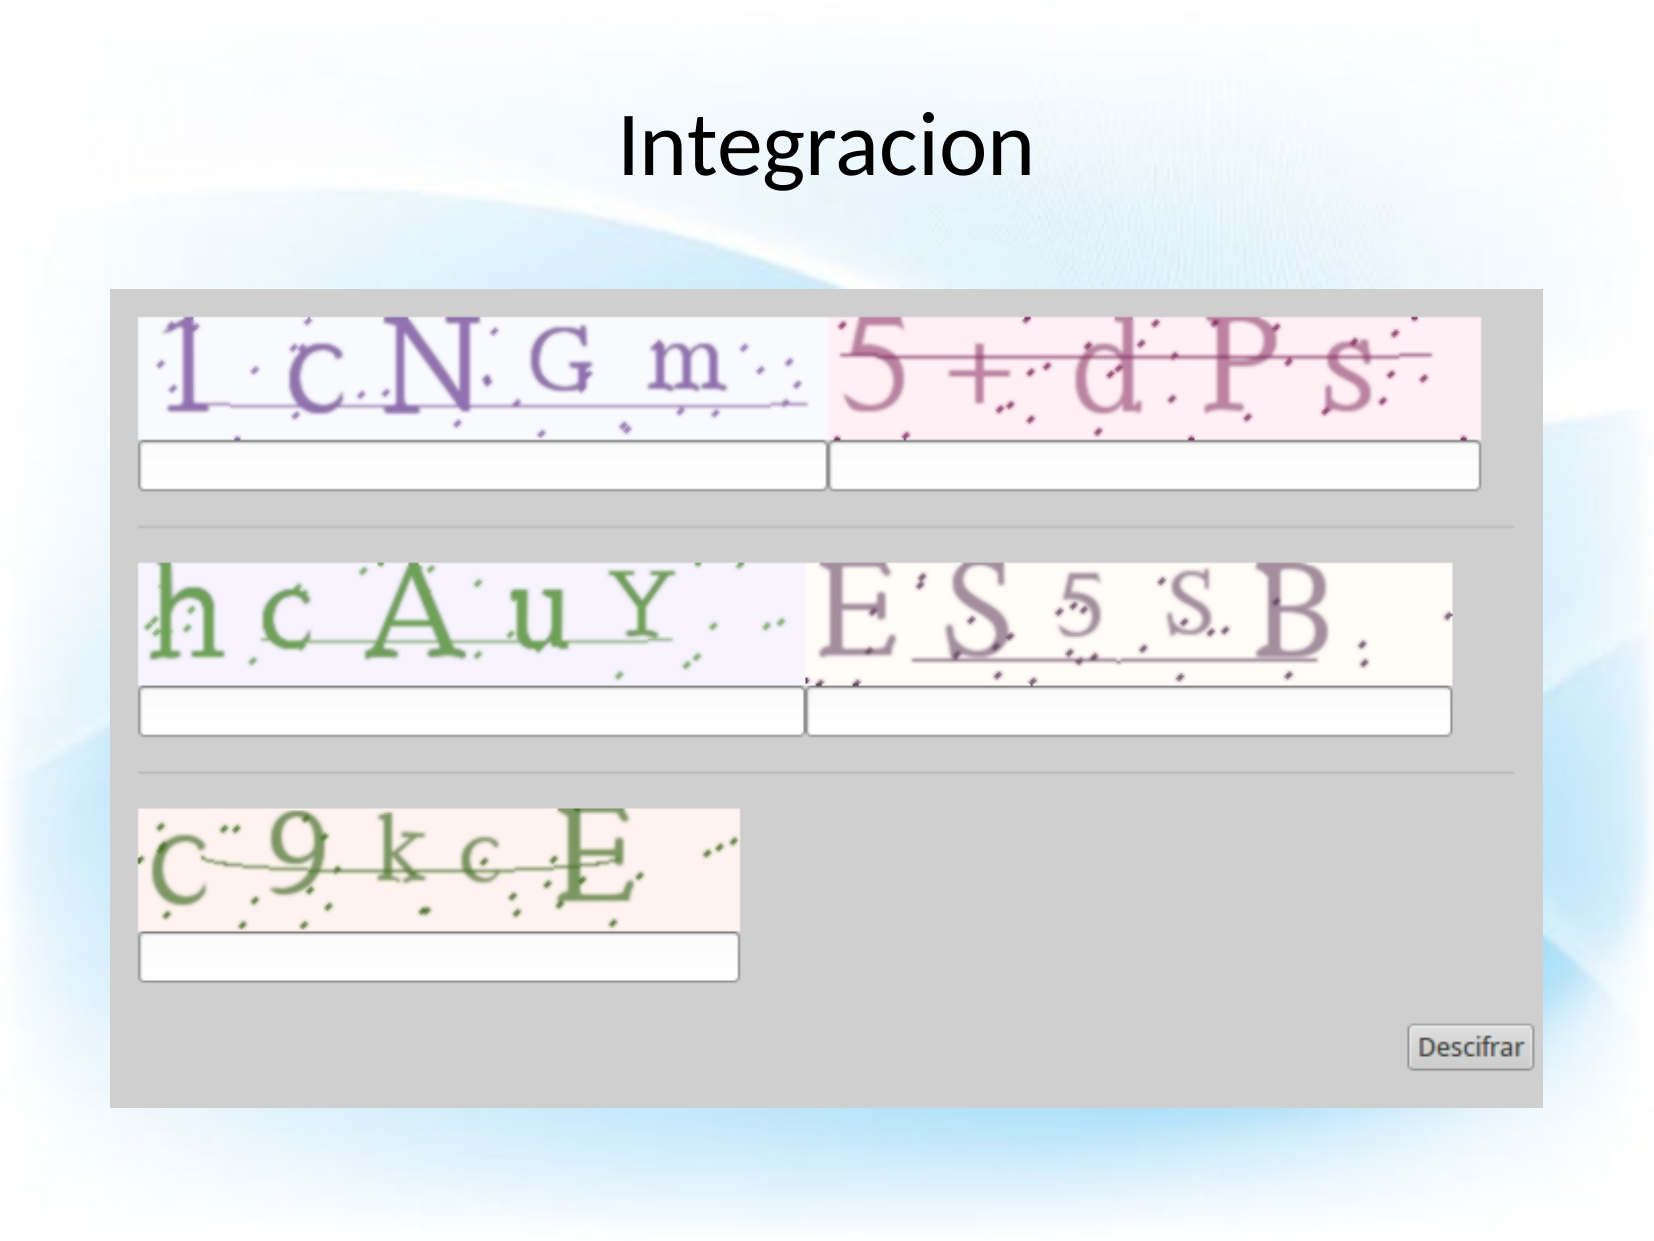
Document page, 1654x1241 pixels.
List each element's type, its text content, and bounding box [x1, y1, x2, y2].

picture [0, 0, 1654, 1241]
title Integracion [82, 49, 1571, 257]
